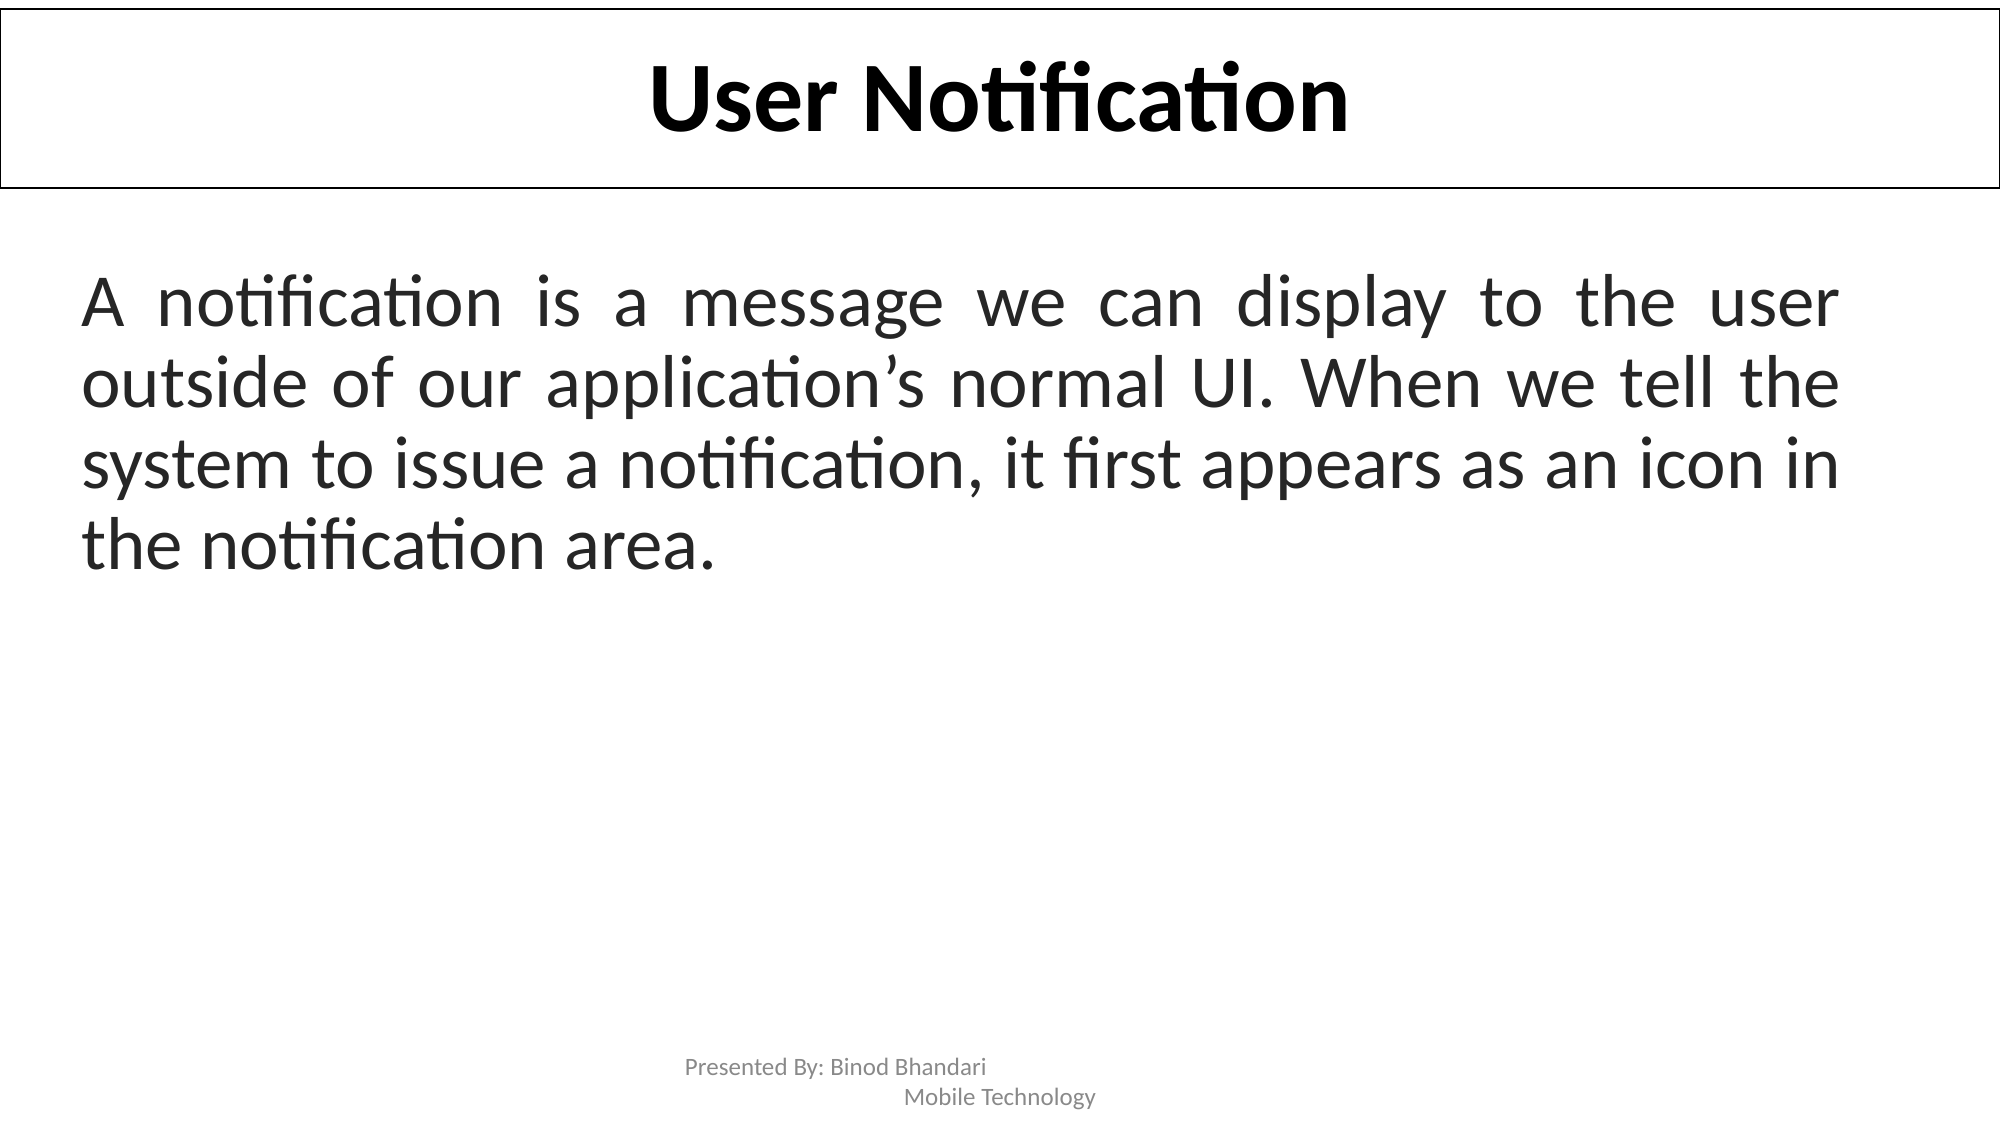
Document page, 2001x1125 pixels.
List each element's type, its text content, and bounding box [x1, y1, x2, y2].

subtitle A notification is a message we can display to the user outside of our application’s normal UI. When we tell the system to issue a notification, it first appears as an icon in the notification area. [66, 254, 1923, 1045]
text_box Presented By: Binod Bhandari Mobile Technology [662, 1042, 1338, 1103]
title User Notification [0, 9, 2000, 189]
